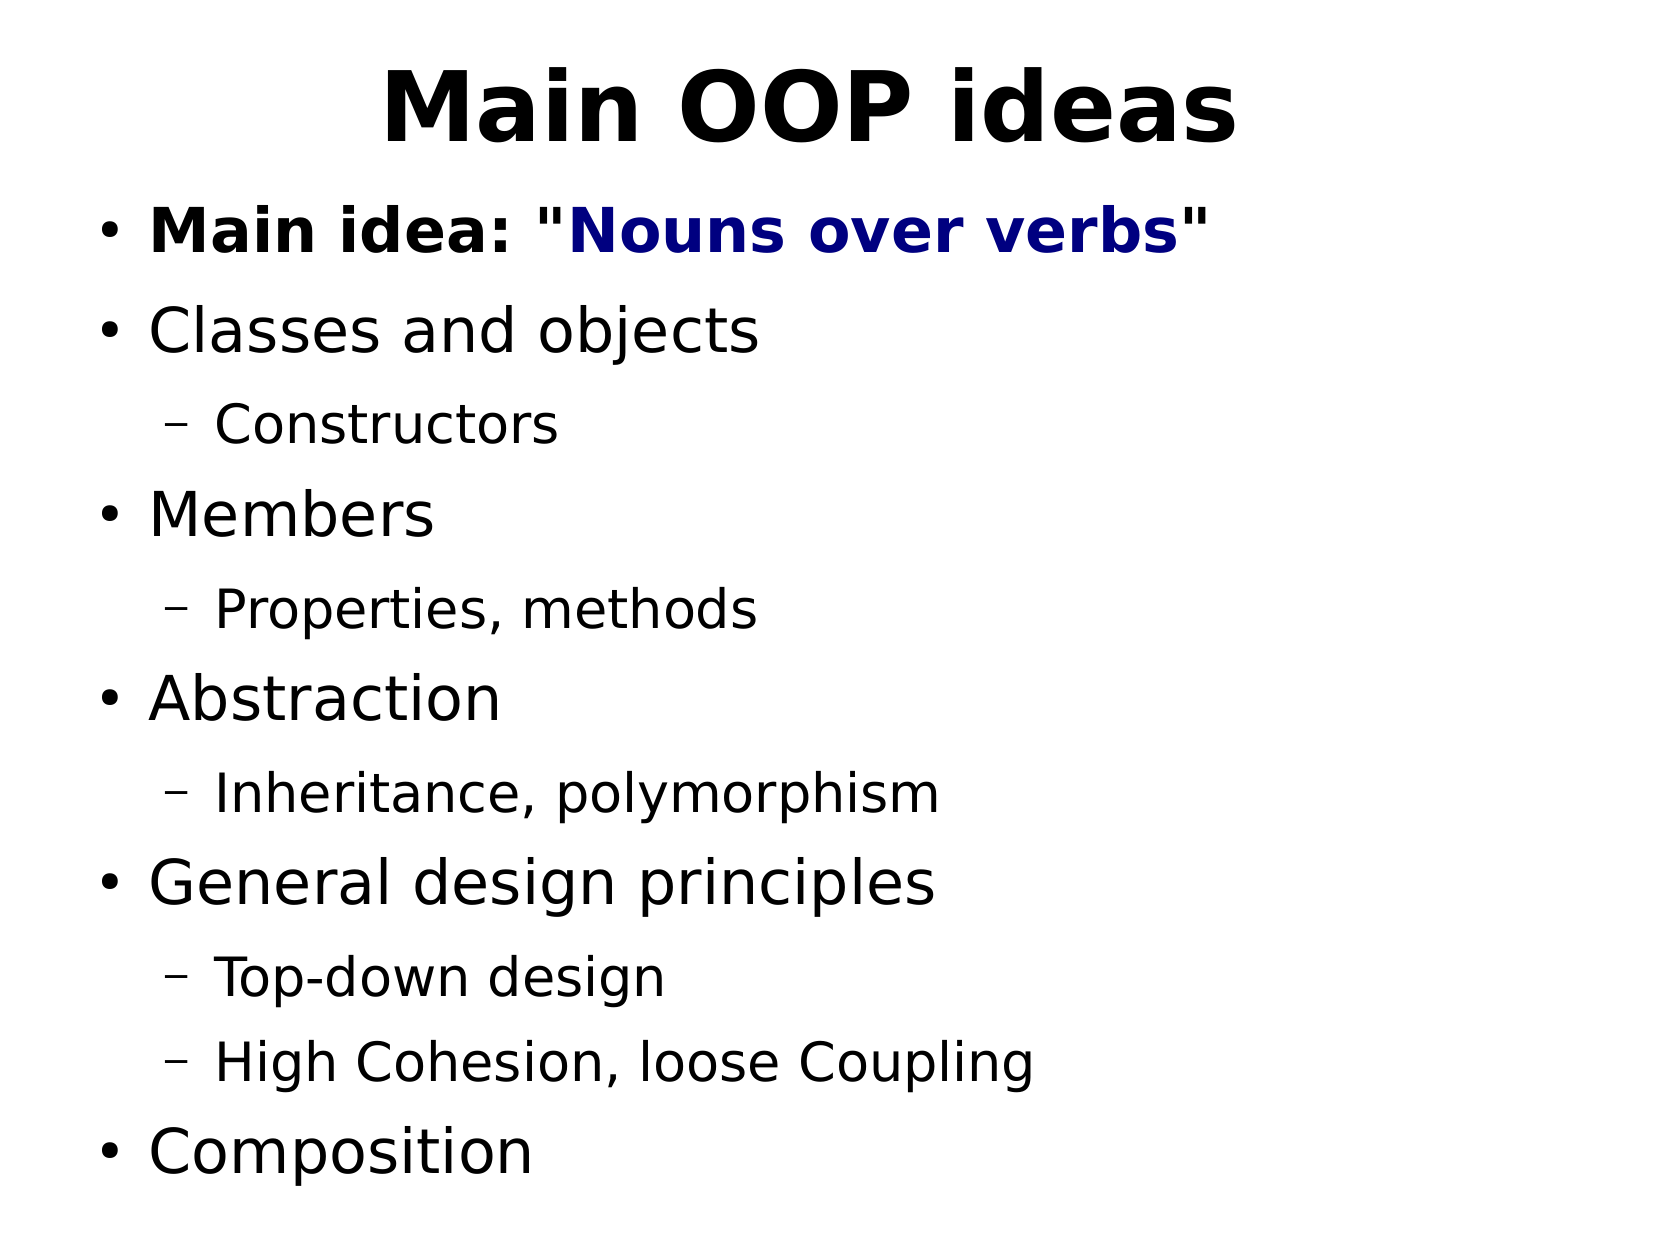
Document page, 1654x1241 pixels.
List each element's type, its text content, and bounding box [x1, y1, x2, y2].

list Main idea: "Nouns over verbs" Classes and objects Constructors Members Properties, methods Abstraction Inheritance, polymorphism General design principles Top-down design High Cohesion, loose Coupling Composition [82, 195, 1538, 1193]
title Main OOP ideas [82, 35, 1571, 182]
